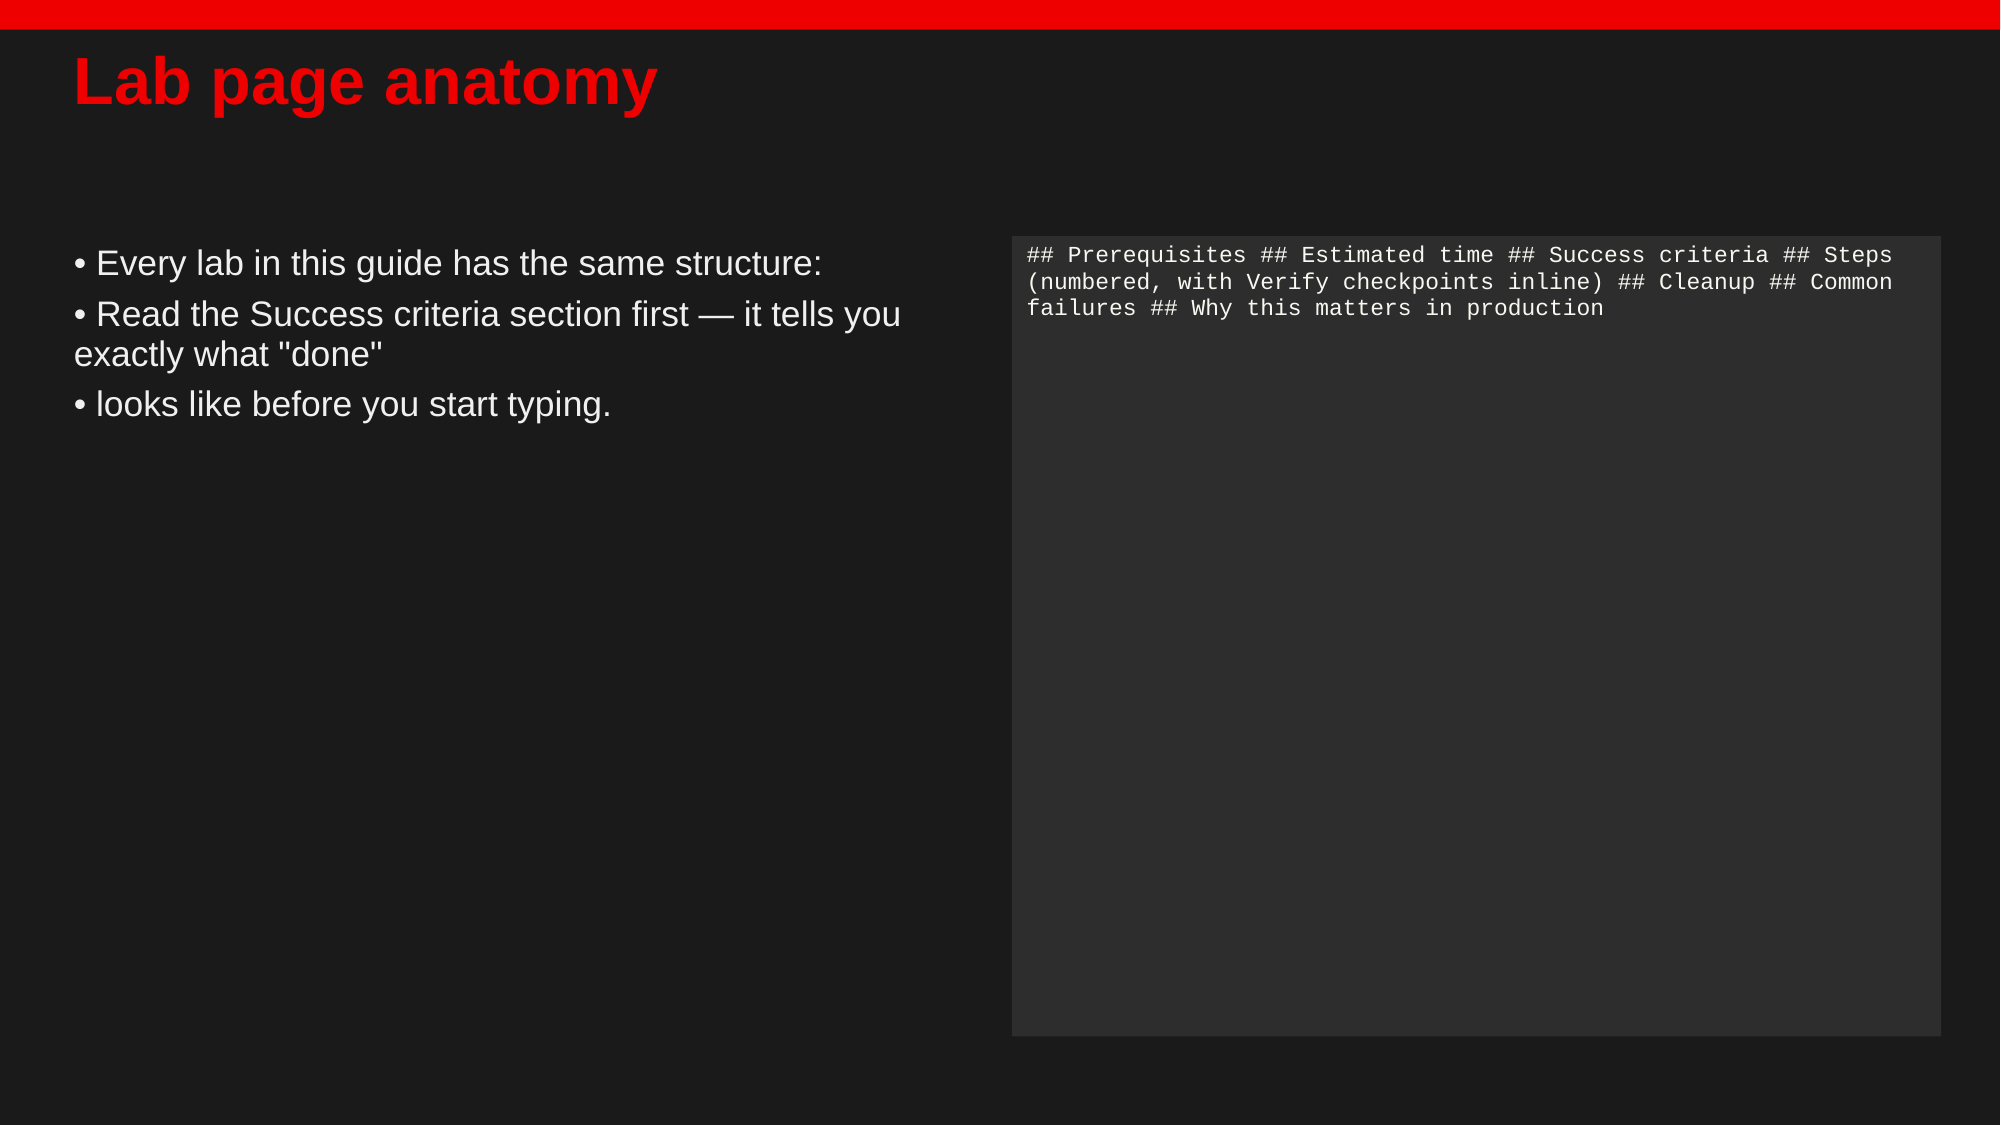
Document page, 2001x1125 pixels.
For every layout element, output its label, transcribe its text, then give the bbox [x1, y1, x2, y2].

text_box • Every lab in this guide has the same structure: • Read the Success criteria section first — it tells you exactly what "done" • looks like before you start typing. [59, 236, 989, 1037]
text_box ## Prerequisites ## Estimated time ## Success criteria ## Steps (numbered, with Verify checkpoints inline) ## Cleanup ## Common failures ## Why this matters in production [1011, 236, 1942, 1037]
text_box Lab page anatomy [59, 36, 1942, 208]
text_box [0, 0, 2001, 30]
